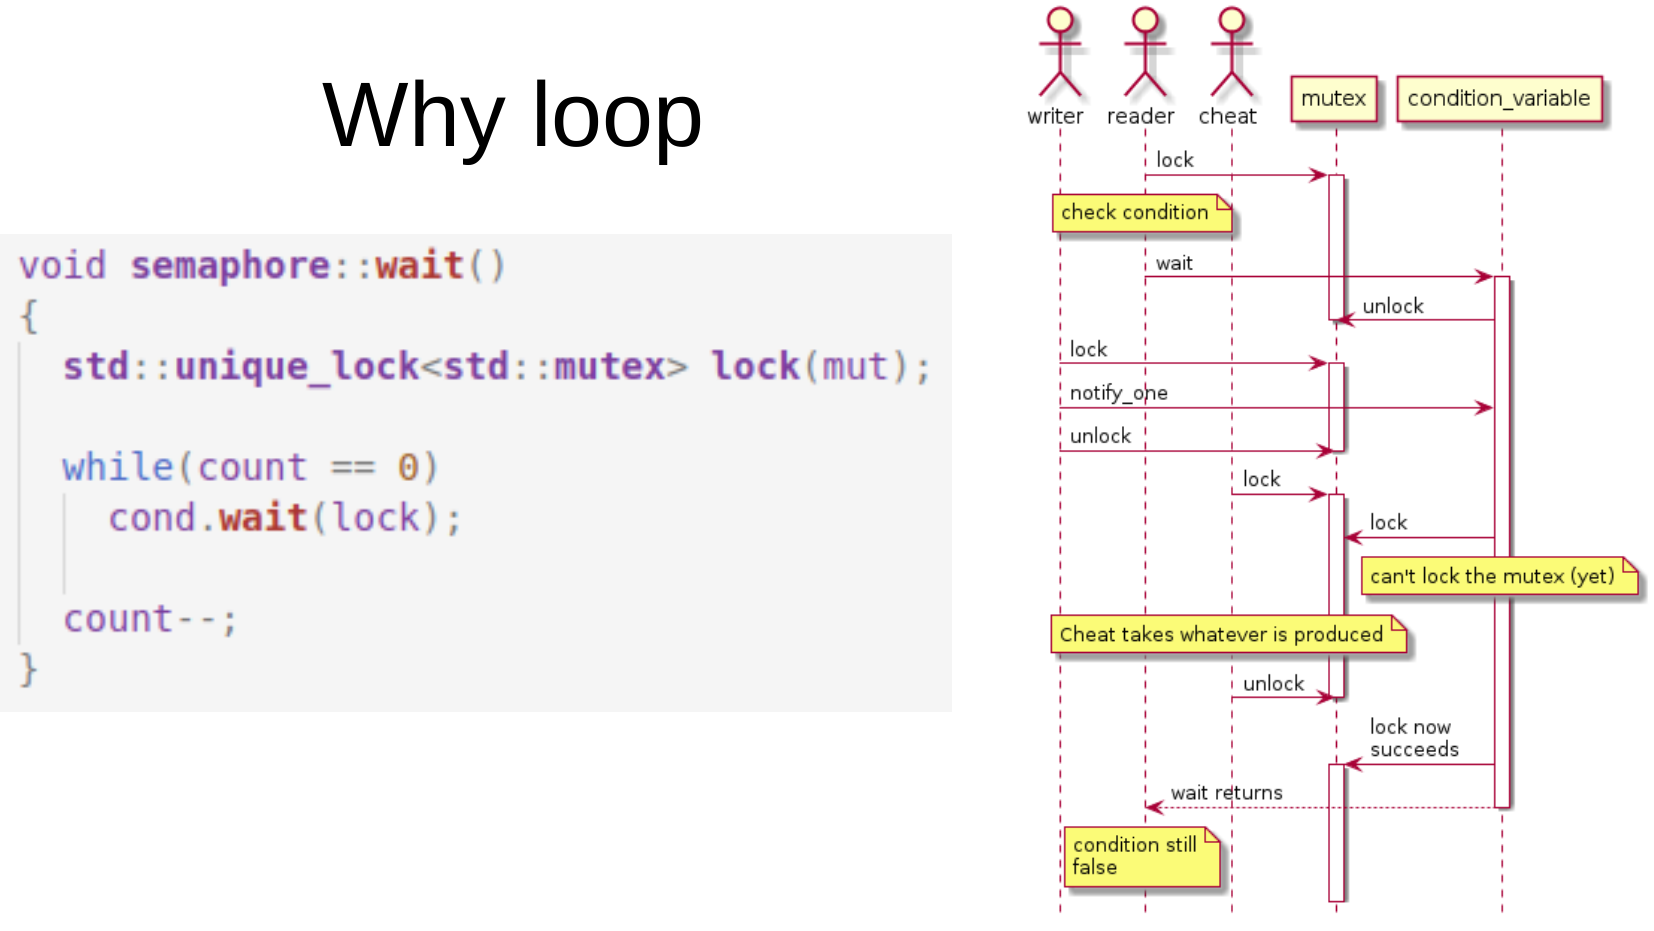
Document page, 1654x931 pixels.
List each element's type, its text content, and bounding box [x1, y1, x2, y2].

picture [1015, 0, 1654, 931]
title Why loop [82, 37, 946, 193]
picture [0, 234, 952, 712]
